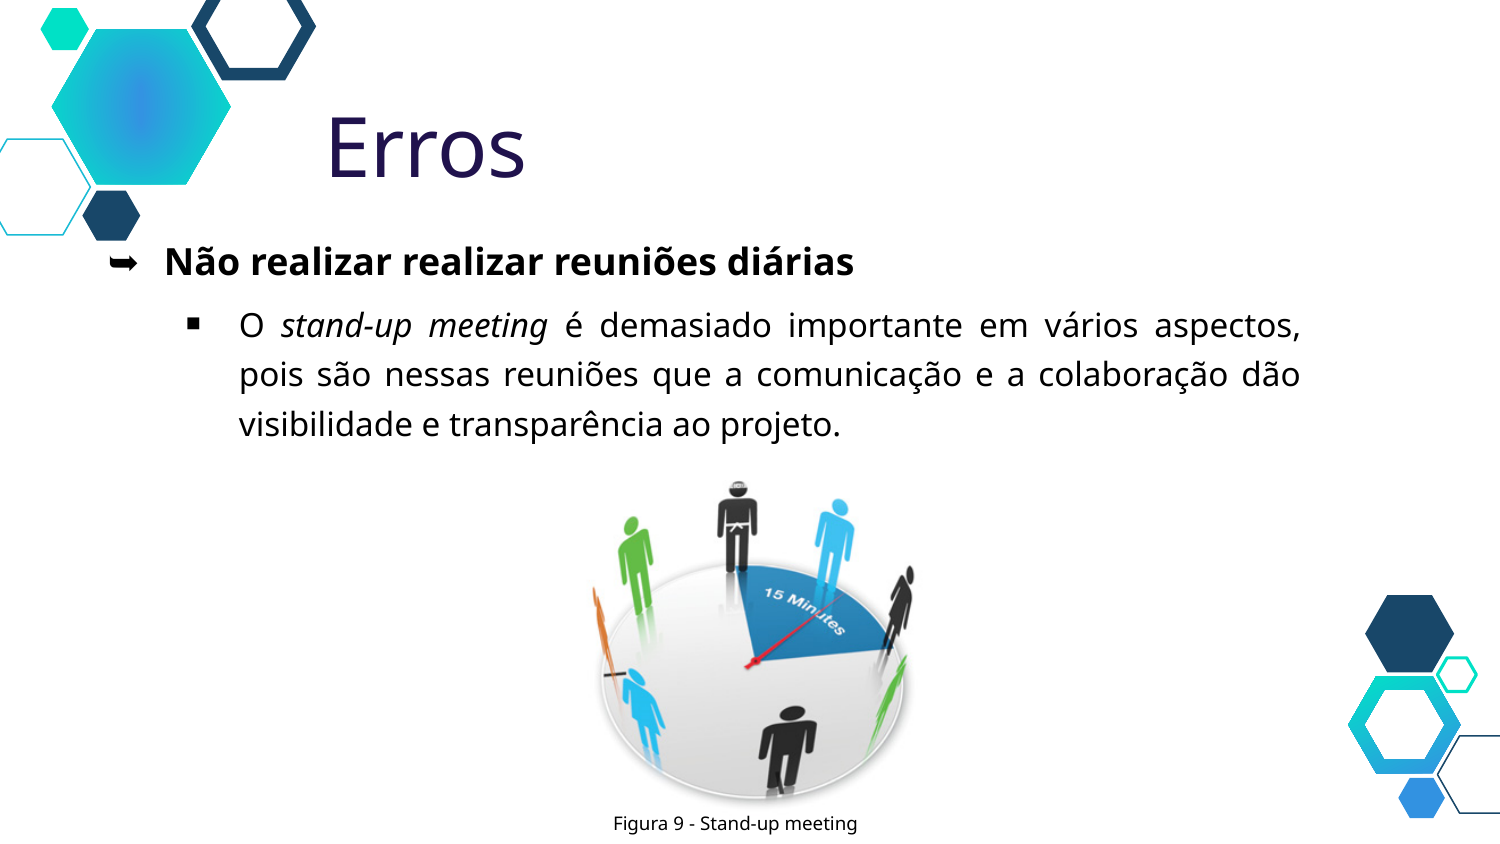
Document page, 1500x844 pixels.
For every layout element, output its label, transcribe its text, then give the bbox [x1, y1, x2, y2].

text_box Figura 9 - Stand-up meeting [598, 797, 878, 835]
list Não realizar realizar reuniões diárias O stand-up meeting é demasiado importante em vários aspectos, pois são nessas reuniões que a comunicação e a colaboração dão visibilidade e transparência ao projeto. [74, 212, 1318, 750]
picture [523, 453, 977, 844]
title Erros [309, 103, 1121, 209]
